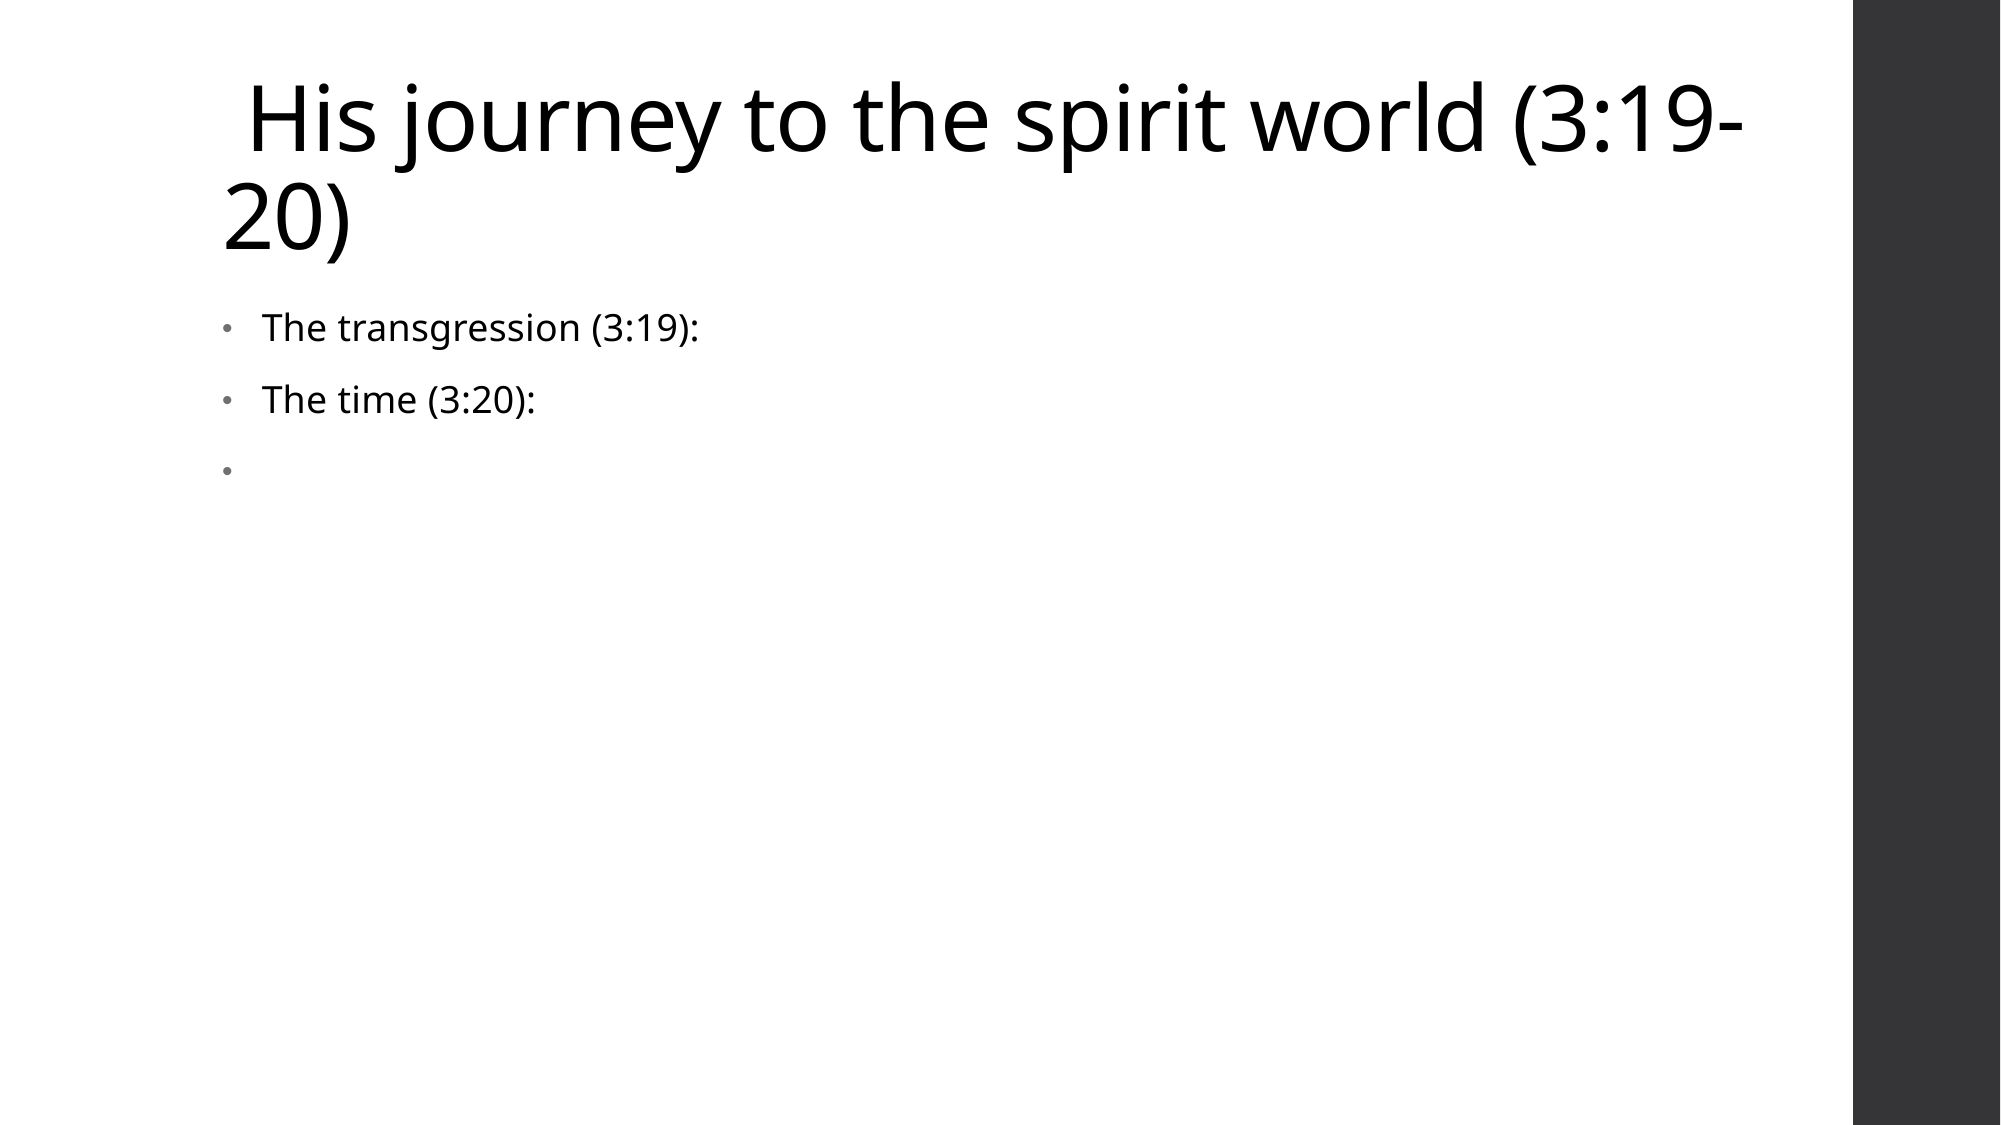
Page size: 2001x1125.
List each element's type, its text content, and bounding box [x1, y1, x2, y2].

list The transgression (3:19): The time (3:20): [206, 299, 1617, 1014]
title His journey to the spirit world (3:19-20) [206, 60, 1797, 278]
